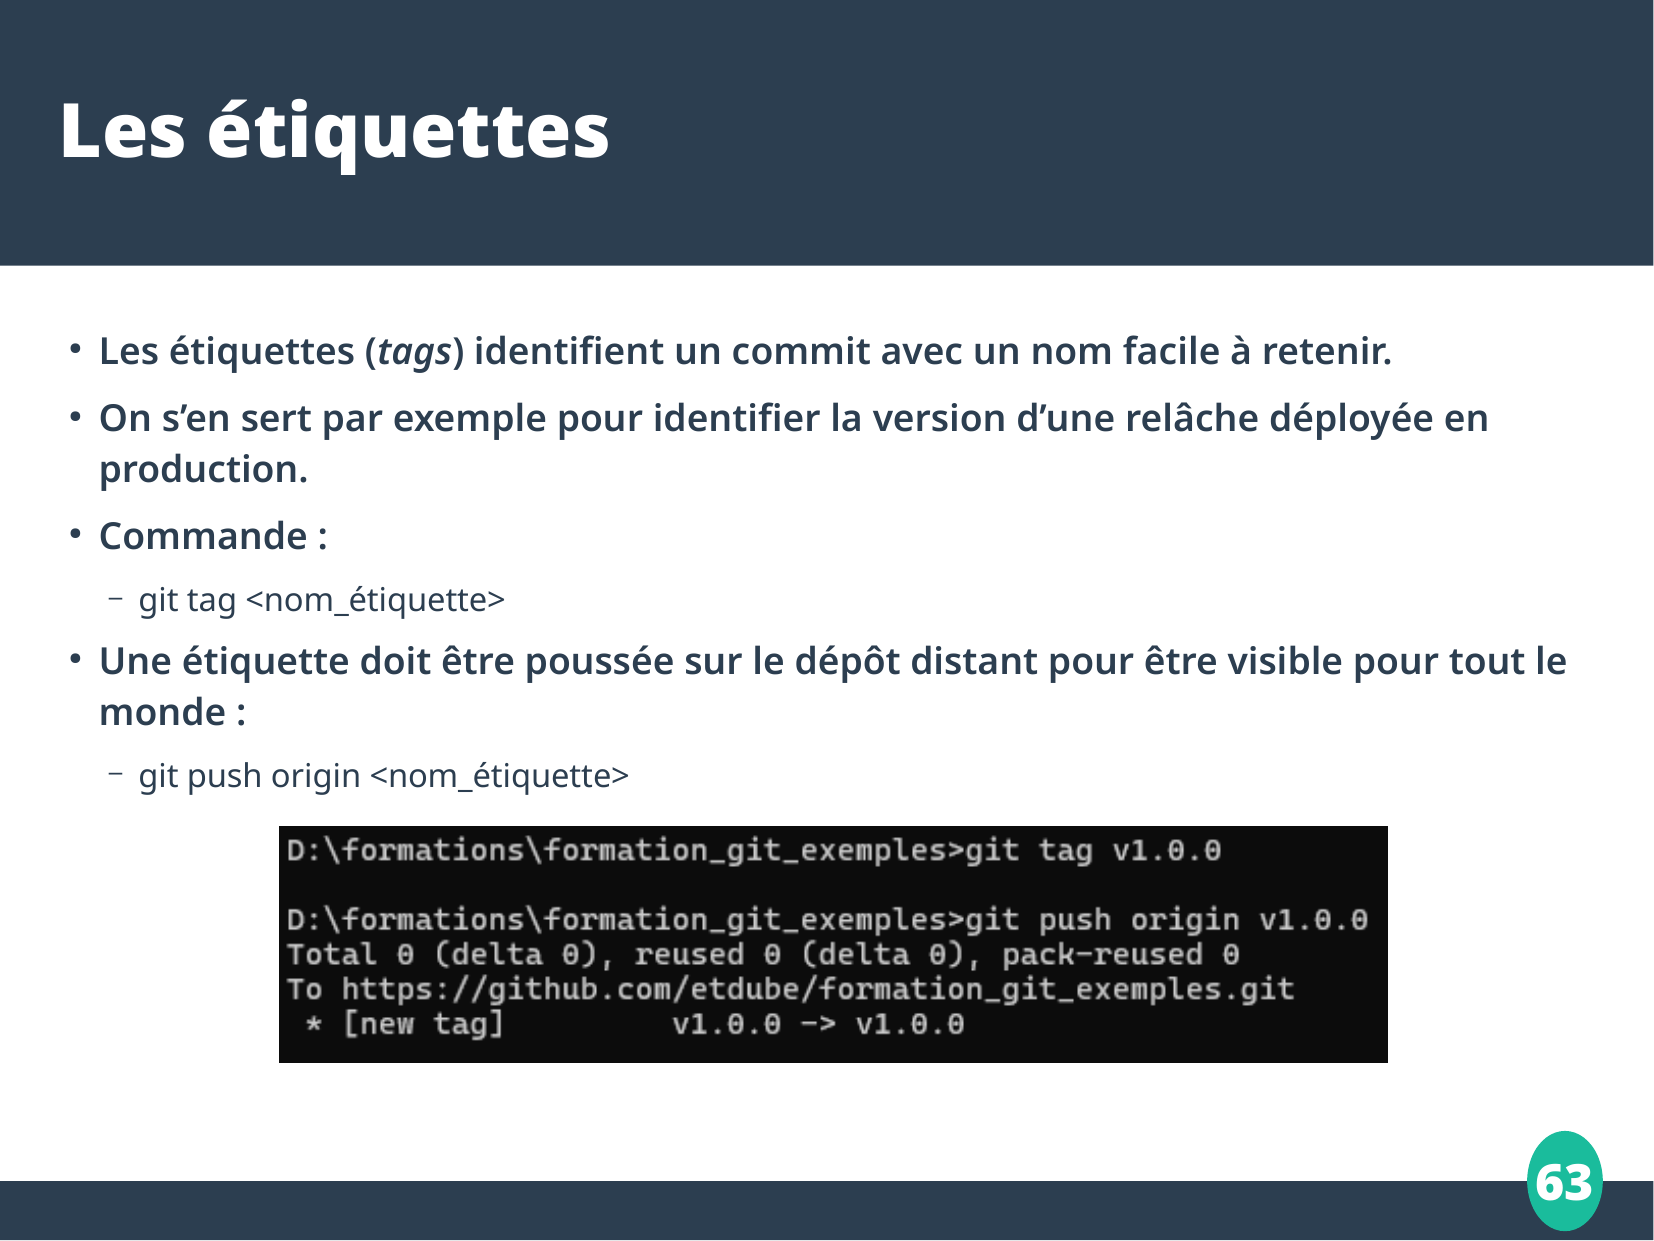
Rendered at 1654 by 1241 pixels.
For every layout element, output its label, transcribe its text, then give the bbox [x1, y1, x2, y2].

title Les étiquettes [59, 49, 1595, 207]
list Les étiquettes (tags) identifient un commit avec un nom facile à retenir. On s’en sert par exemple pour identifier la version d’une relâche déployée en production. Commande : git tag <nom_étiquette> Une étiquette doit être poussée sur le dépôt distant pour être visible pour tout le monde : git push origin <nom_étiquette> [59, 324, 1595, 798]
picture [279, 826, 1388, 1063]
